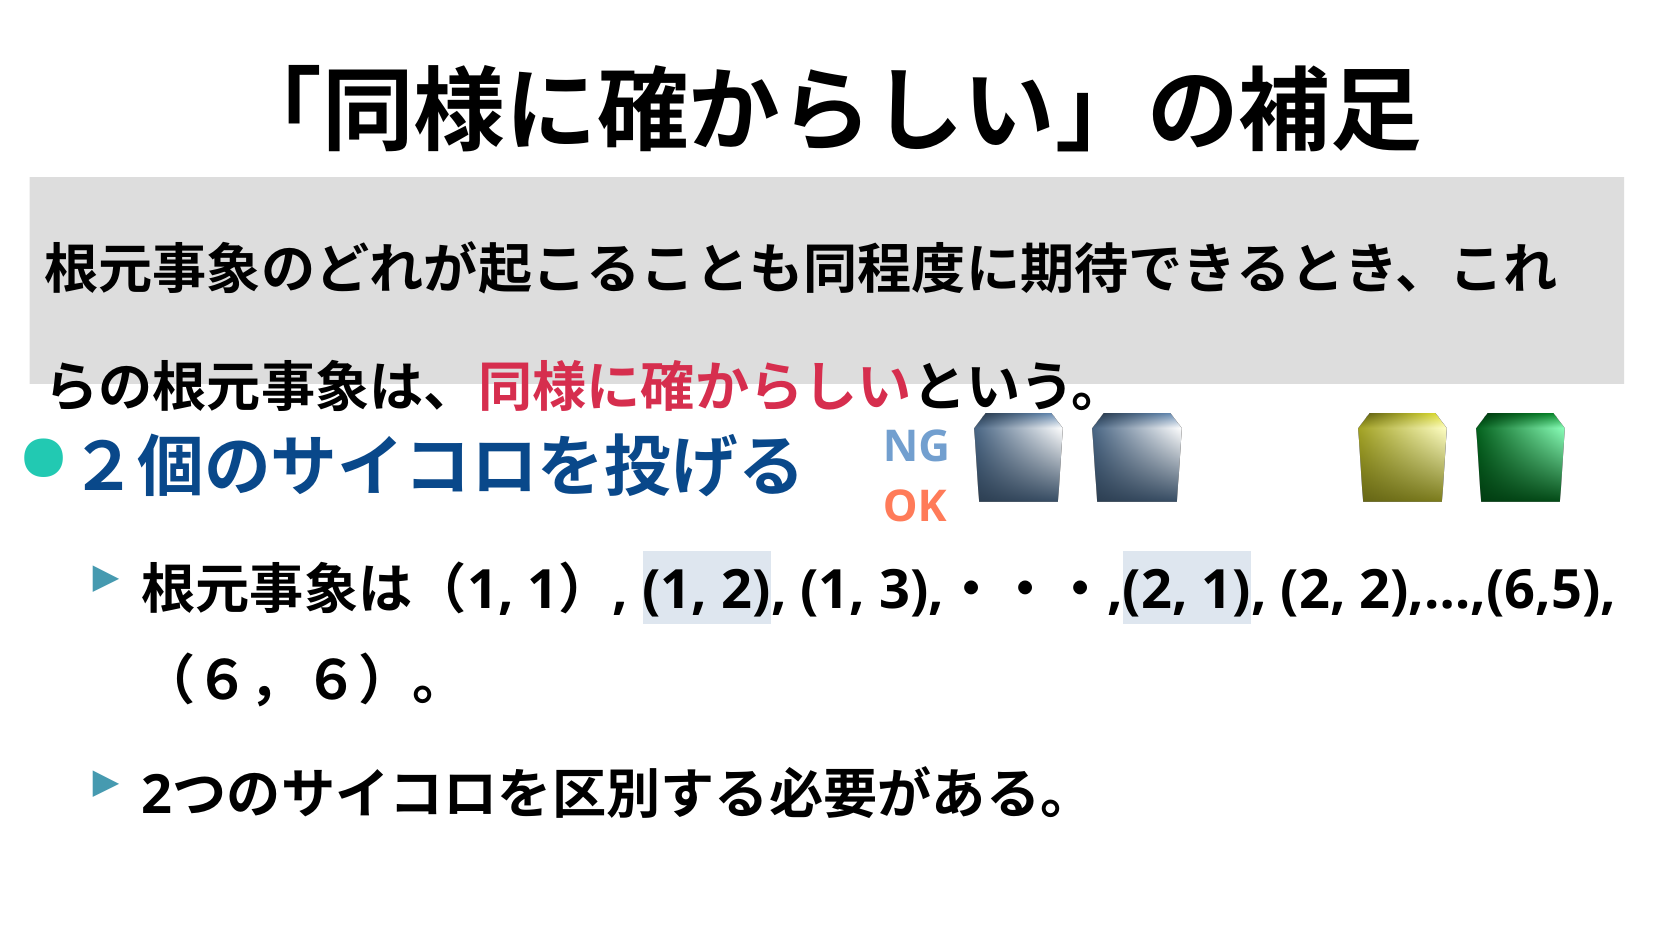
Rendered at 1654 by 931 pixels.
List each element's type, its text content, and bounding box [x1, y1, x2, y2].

list ２個のサイコロを投げる 根元事象は（1, 1）, (1, 2), (1, 3),・・・,(2, 1), (2, 2),…,(6,5), （６，６）。 2つのサイコロを区別する必要がある。 [0, 413, 1625, 931]
title 「同様に確からしい」の補足 [29, 29, 1625, 178]
text_box [1595, 178, 1625, 384]
text_box NG OK [868, 403, 1447, 473]
text_box 根元事象のどれが起こることも同程度に期待できるとき、これらの根元事象は、同様に確からしいという。 [29, 178, 1595, 384]
